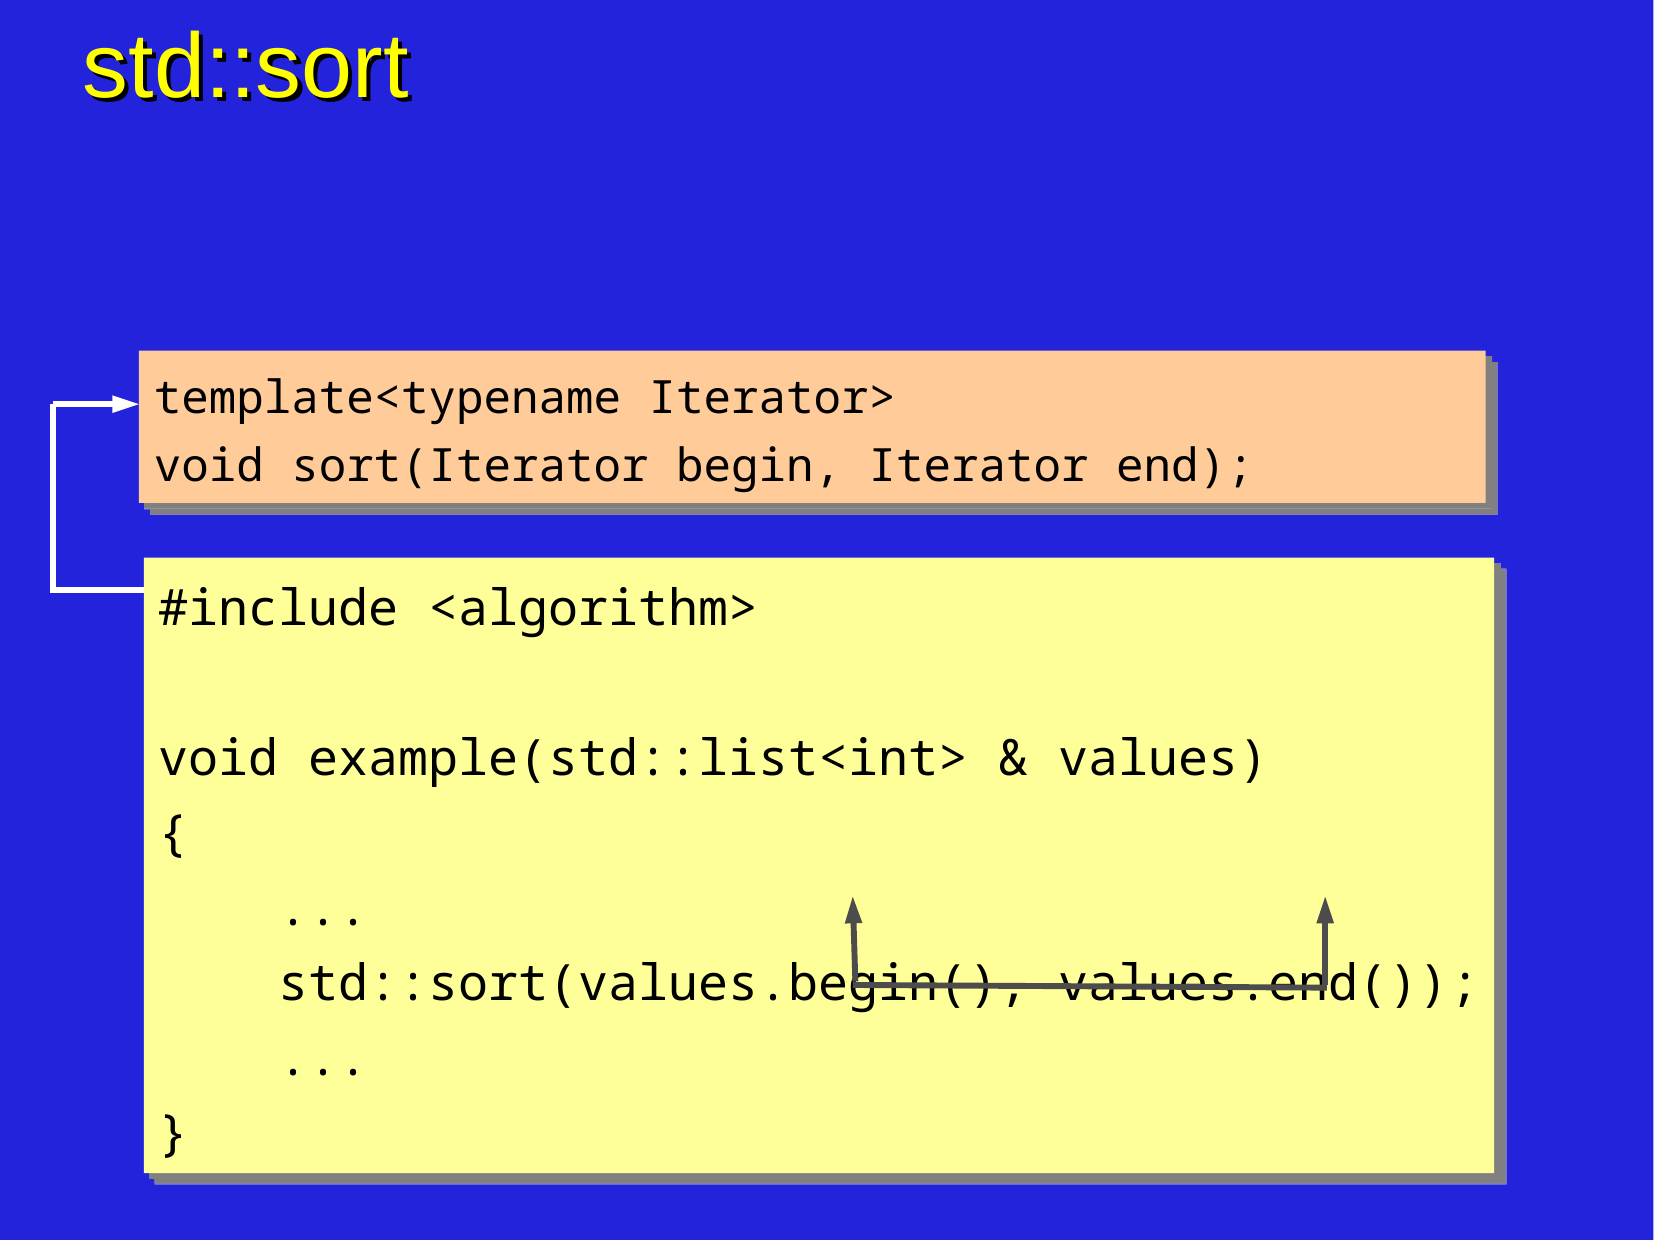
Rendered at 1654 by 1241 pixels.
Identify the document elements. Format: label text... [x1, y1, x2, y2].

text_box template<typename Iterator> void sort(Iterator begin, Iterator end); [138, 350, 1486, 503]
text_box #include <algorithm> void example(std::list<int> & values) { ... std::sort(values.begin(), values.end()); ... } [143, 557, 1495, 1174]
title std::sort [82, 2, 1571, 130]
